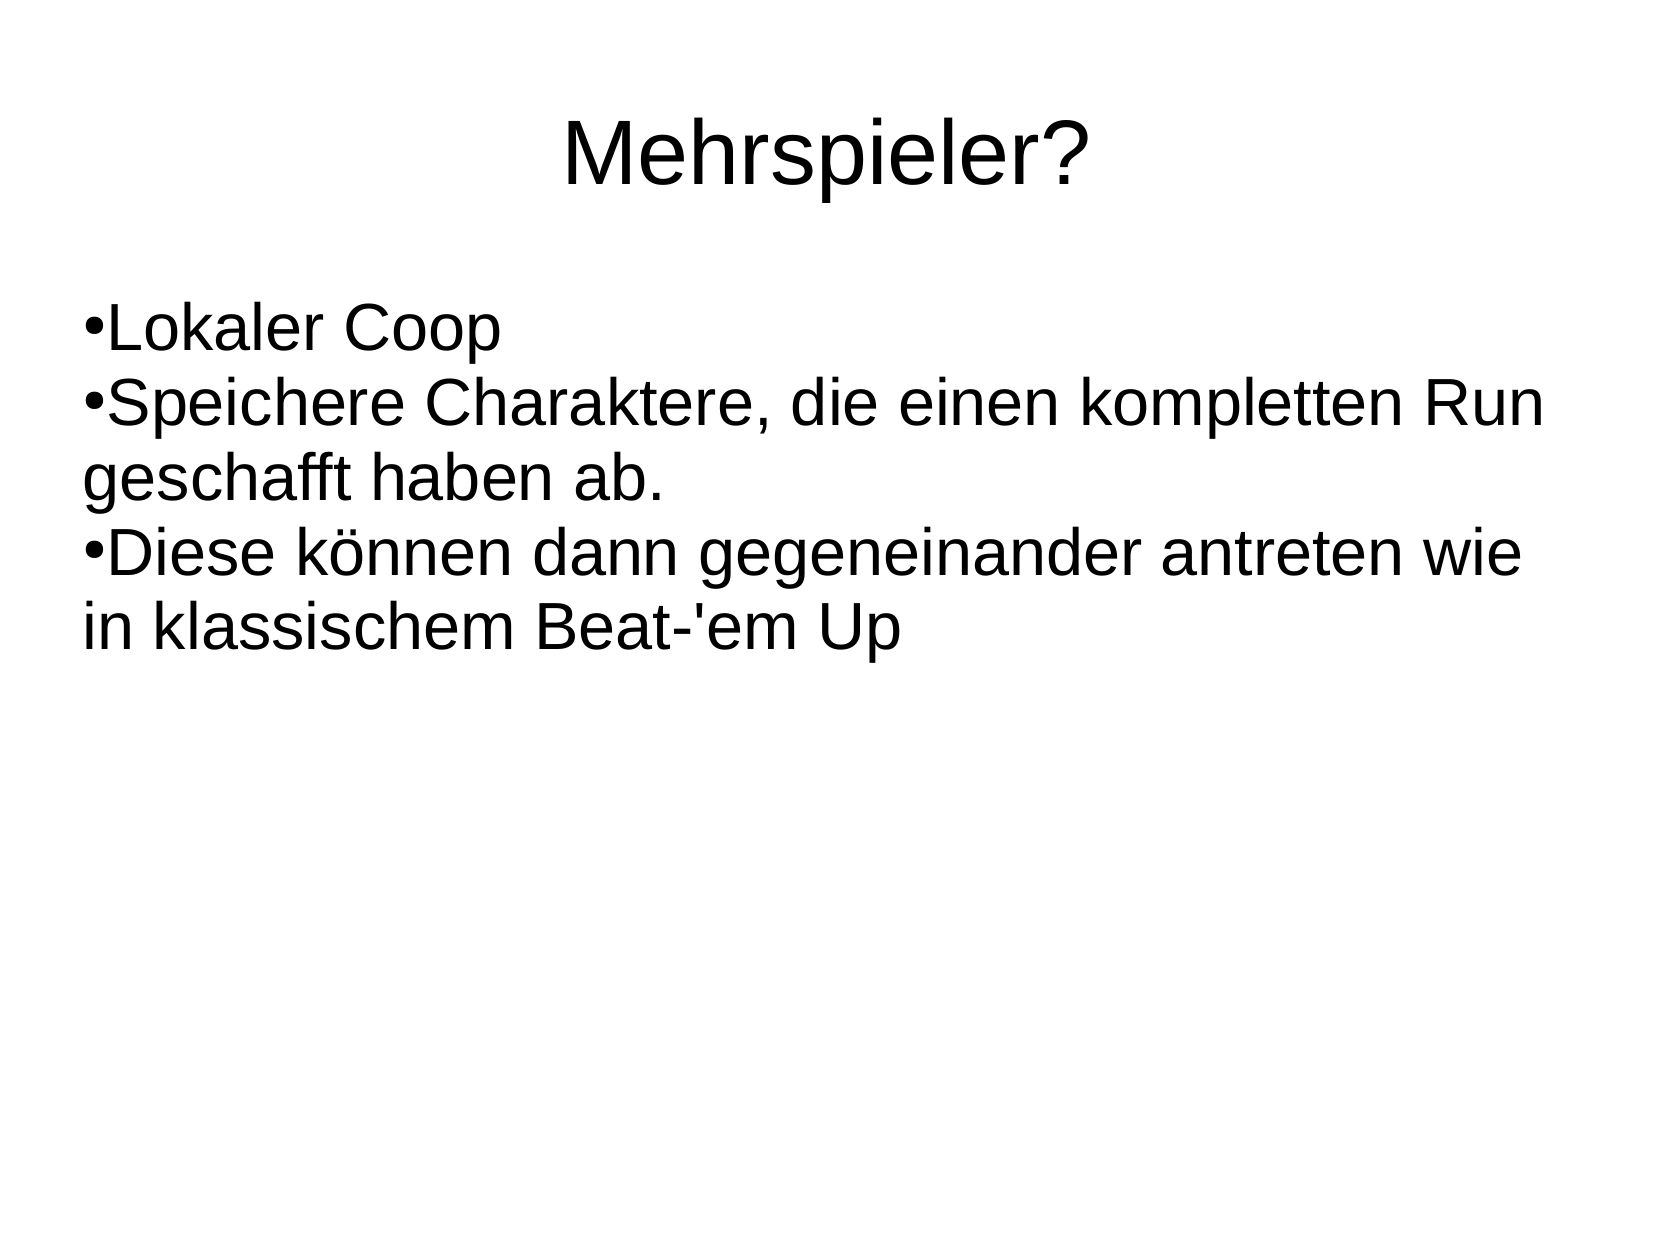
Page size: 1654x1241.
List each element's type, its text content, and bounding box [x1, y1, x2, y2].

subtitle Lokaler Coop Speichere Charaktere, die einen kompletten Run geschafft haben ab. Diese können dann gegeneinander antreten wie in klassischem Beat-'em Up [82, 290, 1571, 1010]
title Mehrspieler? [82, 49, 1571, 257]
